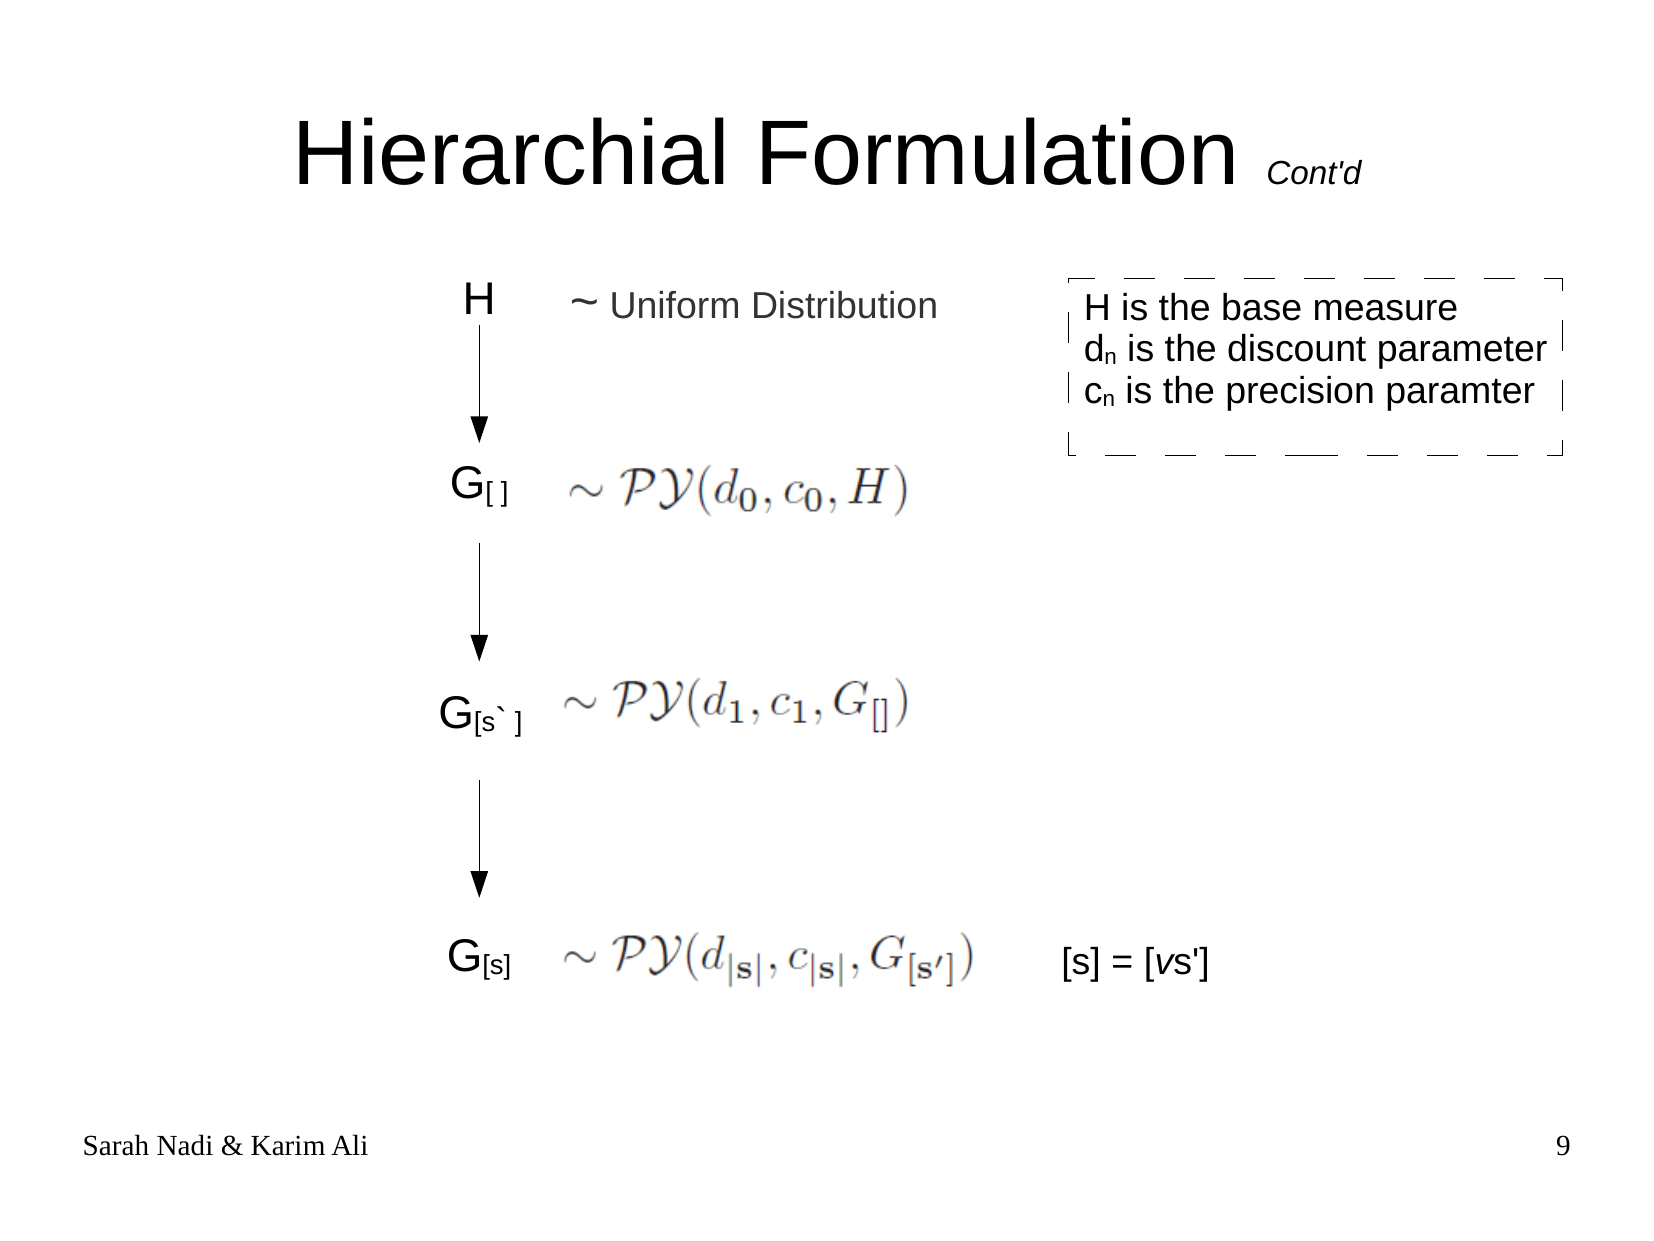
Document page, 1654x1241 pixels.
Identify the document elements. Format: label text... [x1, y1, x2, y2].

text_box G[s` ] [423, 668, 538, 767]
text_box H is the base measure dn is the discount parameter cn is the precision paramter [1068, 278, 1563, 456]
text_box G[s] [432, 922, 527, 1003]
title Hierarchial Formulation Cont'd [82, 49, 1571, 257]
picture [559, 920, 976, 993]
picture [559, 447, 911, 520]
picture [559, 667, 913, 739]
text_box ~ Uniform Distribution [555, 265, 953, 337]
text_box H [447, 265, 511, 332]
text_box G[ ] [435, 449, 524, 531]
text_box [s] = [vs'] [1046, 933, 1225, 990]
